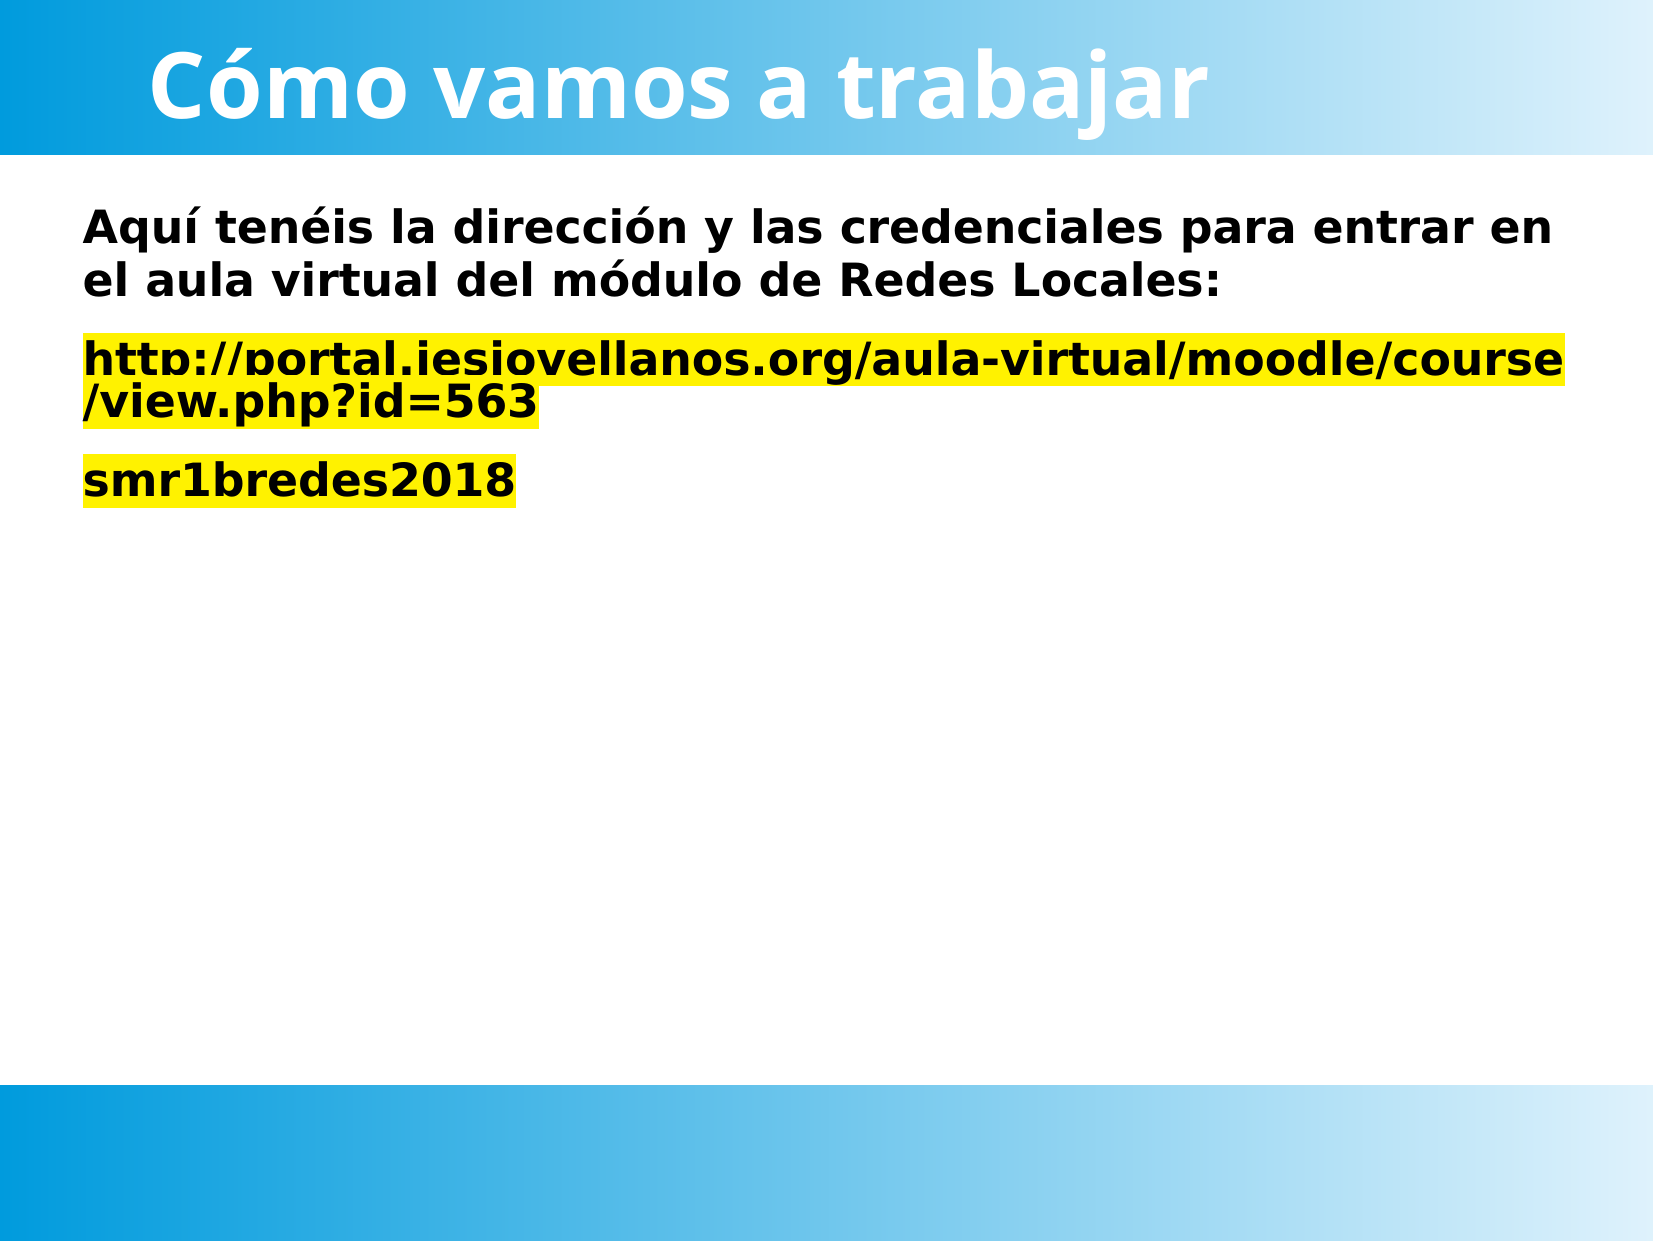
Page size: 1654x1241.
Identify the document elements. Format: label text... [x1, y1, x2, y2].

list Aquí tenéis la dirección y las credenciales para entrar en el aula virtual del módulo de Redes Locales: http://portal.iesjovellanos.org/aula-virtual/moodle/course/view.php?id=563 smr1bredes2018 [82, 200, 1571, 920]
title Cómo vamos a trabajar [0, 11, 1359, 154]
